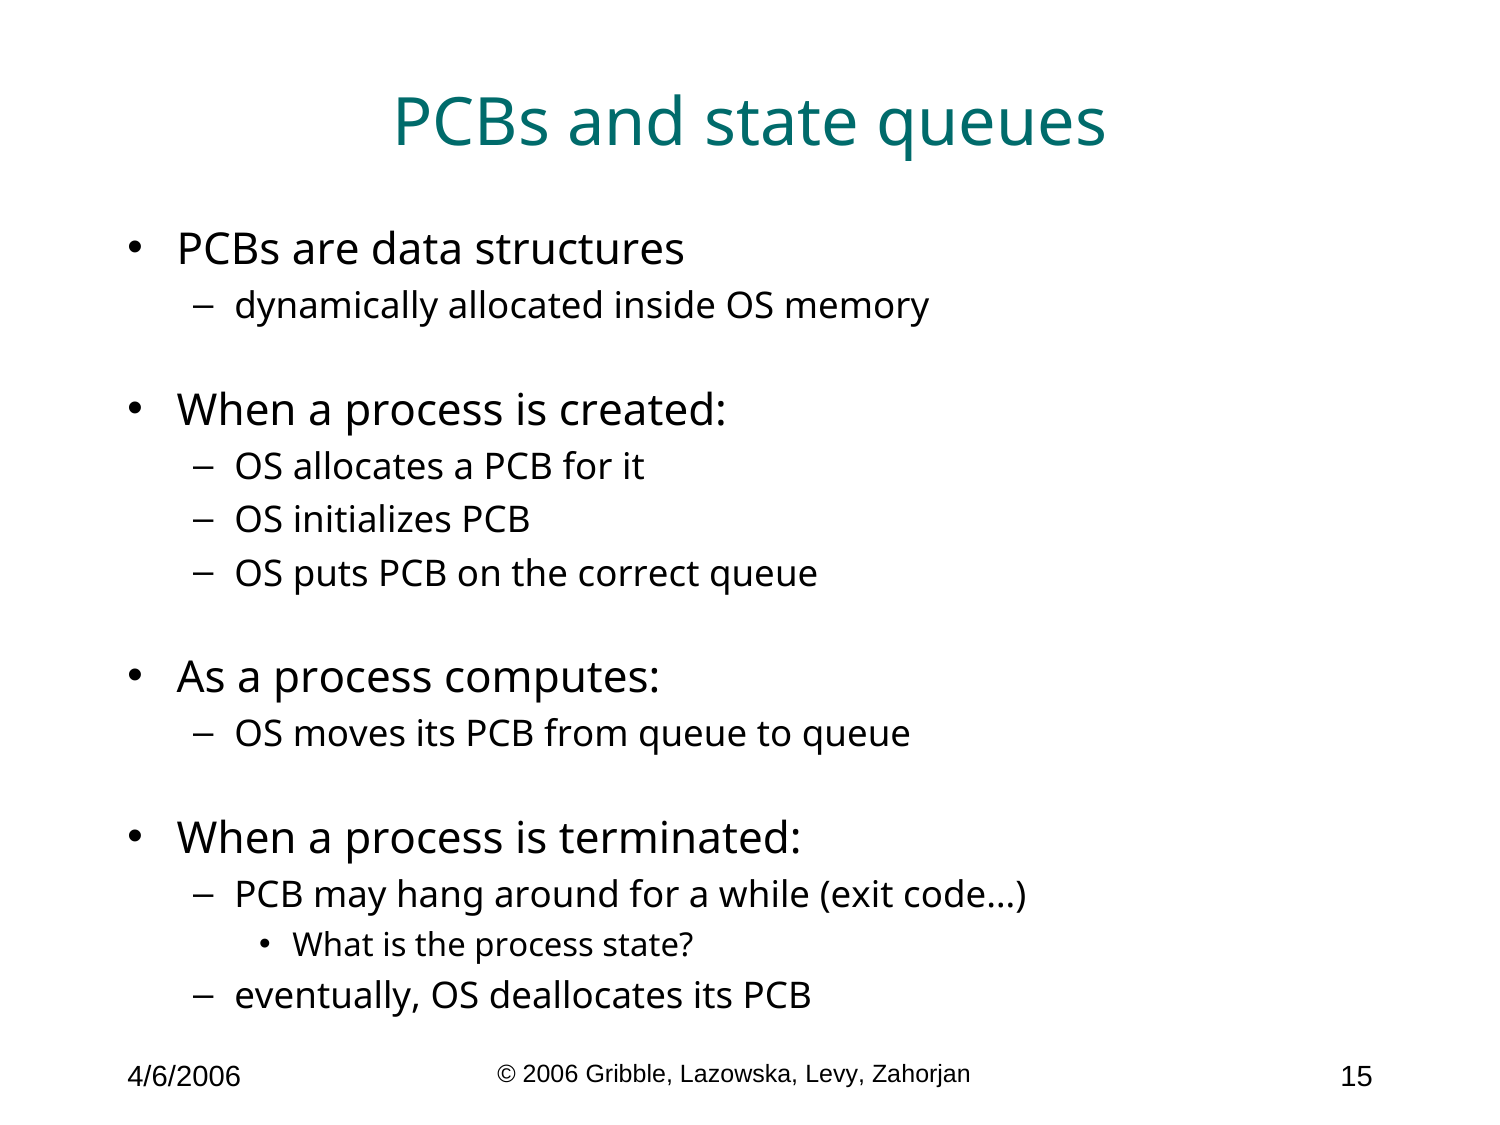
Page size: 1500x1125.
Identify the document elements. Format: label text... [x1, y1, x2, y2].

list PCBs are data structures dynamically allocated inside OS memory When a process is created: OS allocates a PCB for it OS initializes PCB OS puts PCB on the correct queue As a process computes: OS moves its PCB from queue to queue When a process is terminated: PCB may hang around for a while (exit code…) What is the process state? eventually, OS deallocates its PCB [112, 212, 1388, 1025]
title PCBs and state queues [112, 62, 1388, 175]
